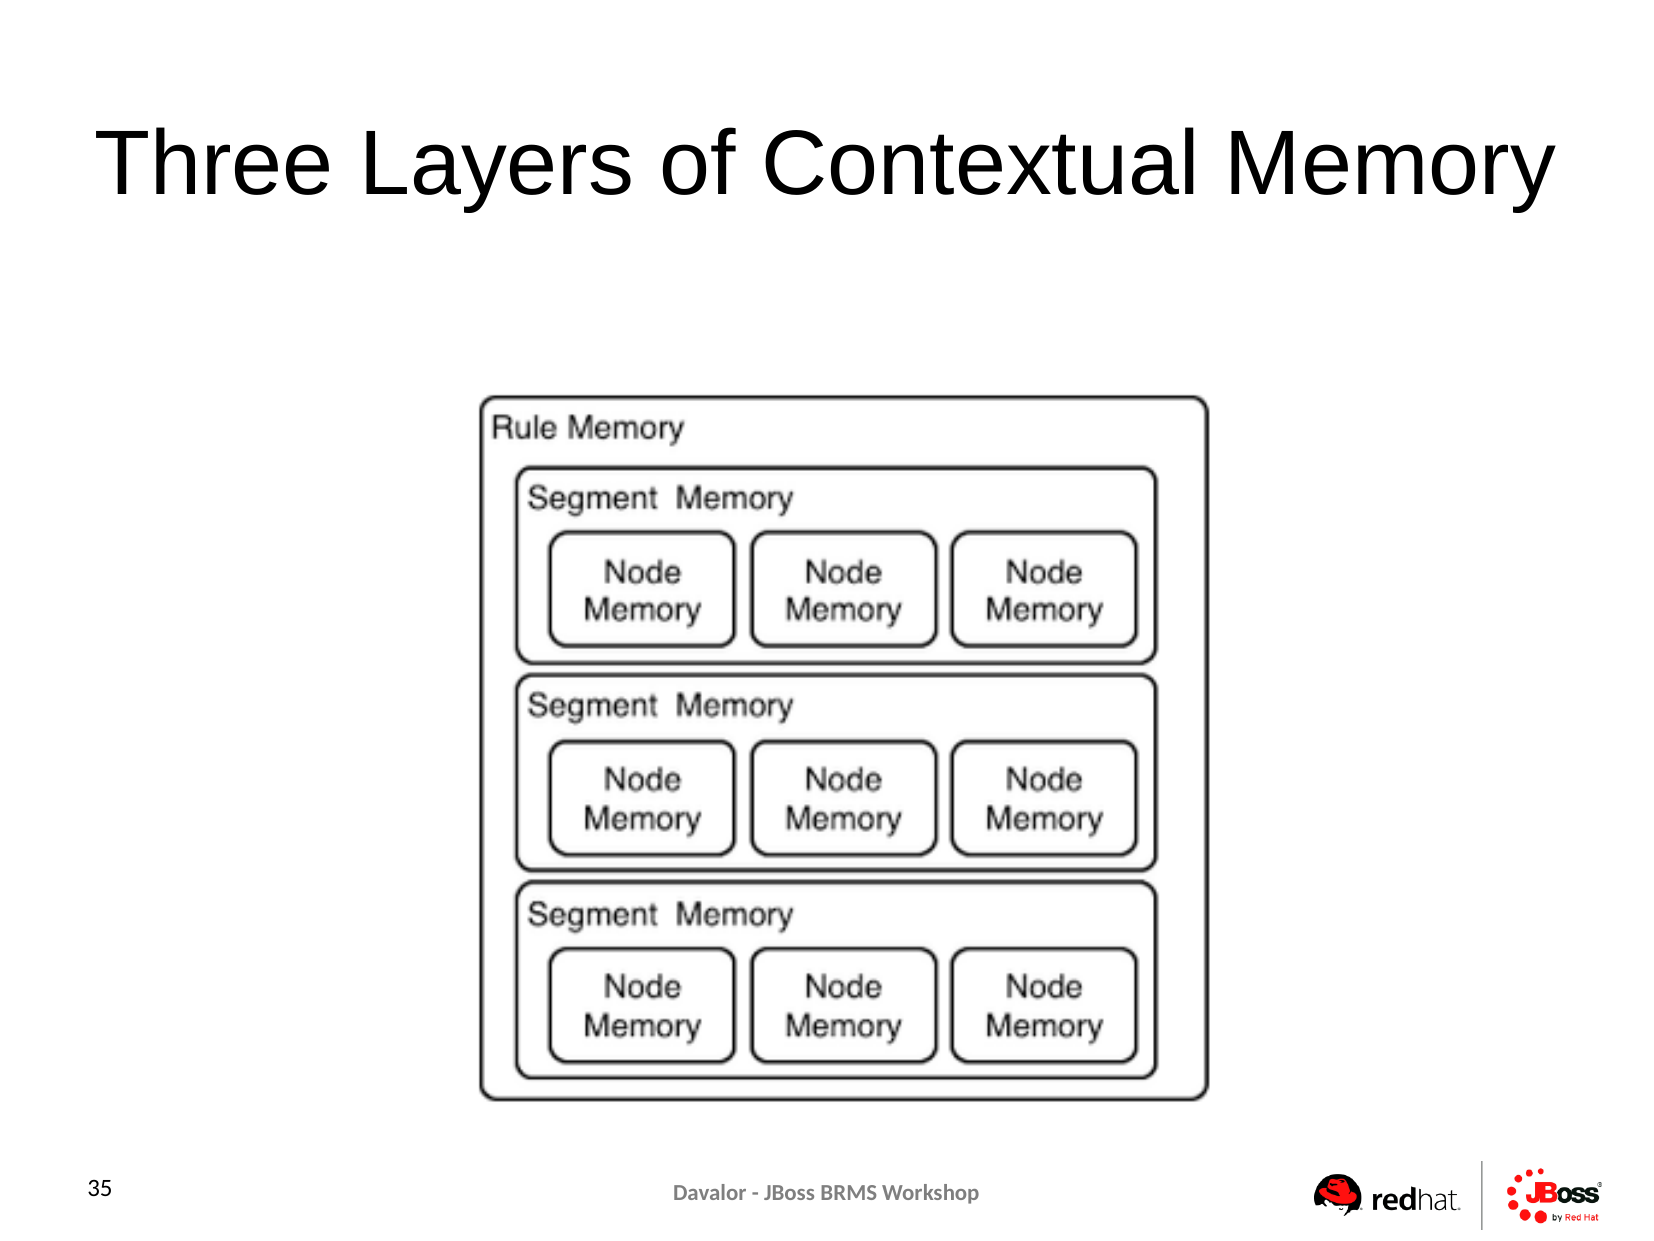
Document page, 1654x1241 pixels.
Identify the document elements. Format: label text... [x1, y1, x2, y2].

picture [473, 389, 1217, 1109]
title Three Layers of Contextual Memory [82, 100, 1571, 225]
picture [1314, 1161, 1602, 1230]
